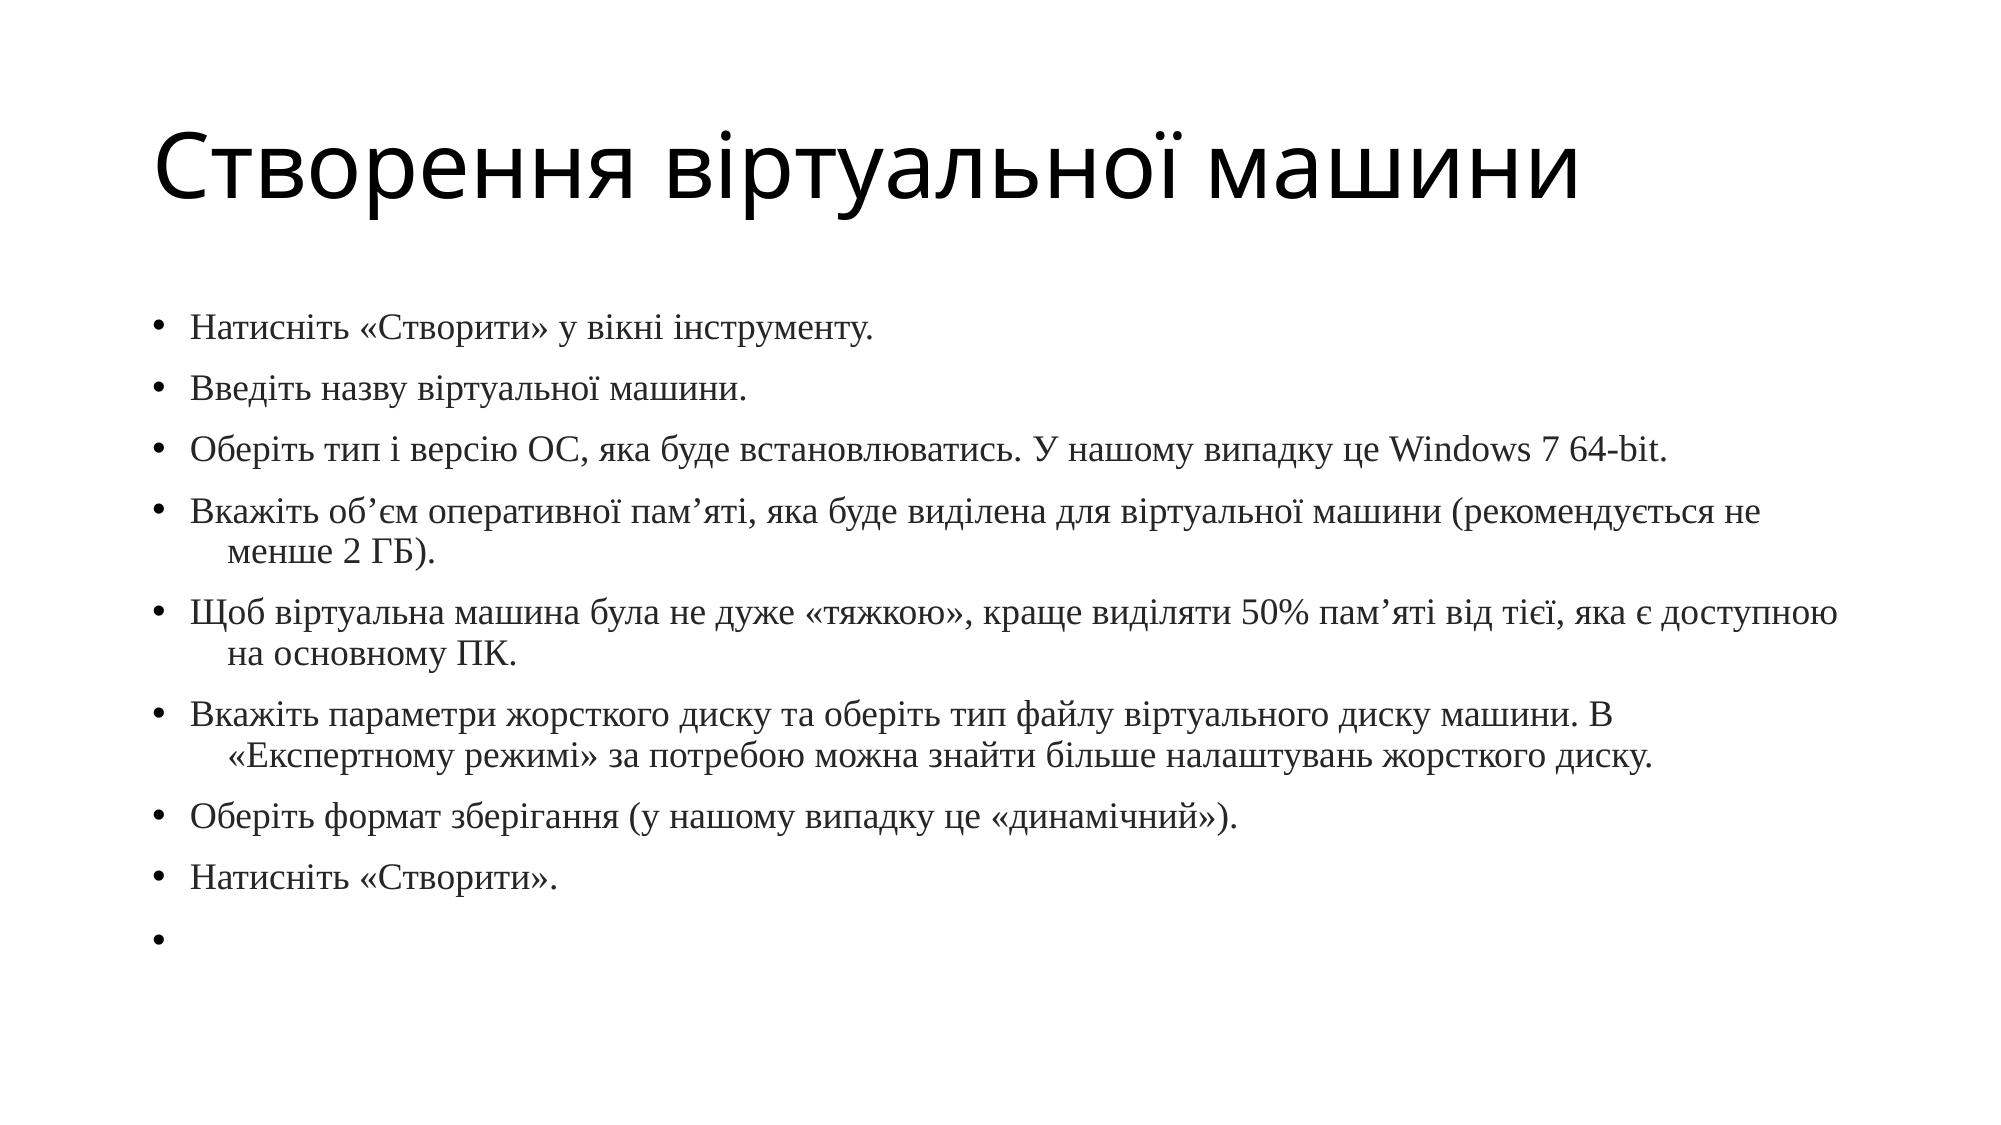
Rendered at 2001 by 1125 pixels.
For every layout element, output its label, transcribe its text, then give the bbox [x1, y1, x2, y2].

list Натисніть «Створити» у вікні інструменту. Введіть назву віртуальної машини. Оберіть тип і версію ОС, яка буде встановлюватись. У нашому випадку це Windows 7 64-bit. Вкажіть об’єм оперативної пам’яті, яка буде виділена для віртуальної машини (рекомендується не менше 2 ГБ). Щоб віртуальна машина була не дуже «тяжкою», краще виділяти 50% пам’яті від тієї, яка є доступною на основному ПК. Вкажіть параметри жорсткого диску та оберіть тип файлу віртуального диску машини. В «Експертному режимі» за потребою можна знайти більше налаштувань жорсткого диску. Оберіть формат зберігання (у нашому випадку це «динамічний»). Натисніть «Створити». [137, 299, 1863, 1014]
title Створення віртуальної машини [137, 59, 1863, 278]
